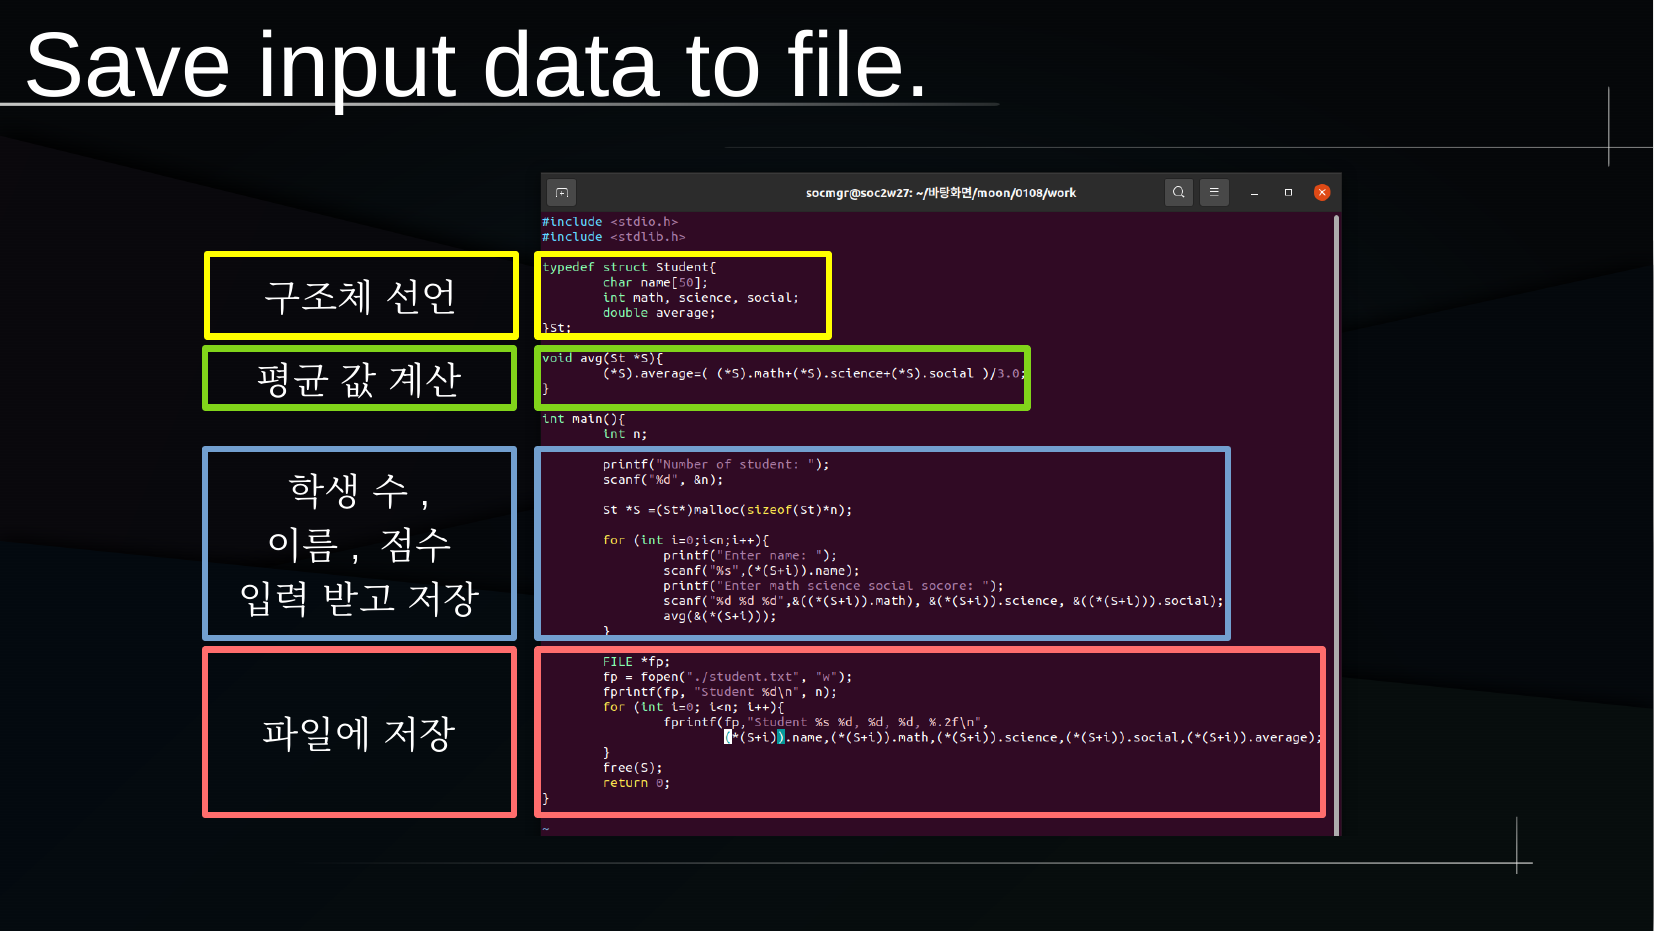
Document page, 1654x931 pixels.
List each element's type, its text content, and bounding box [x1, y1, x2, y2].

picture [0, 0, 1654, 931]
text_box 구조체 선언 [206, 253, 516, 337]
text_box 학생 수, 이름, 점수 입력 받고 저장 [204, 448, 514, 638]
title Save input data to file. [23, 11, 1589, 119]
text_box 파일에 저장 [204, 649, 514, 815]
text_box 평균 값 계산 [204, 348, 514, 408]
